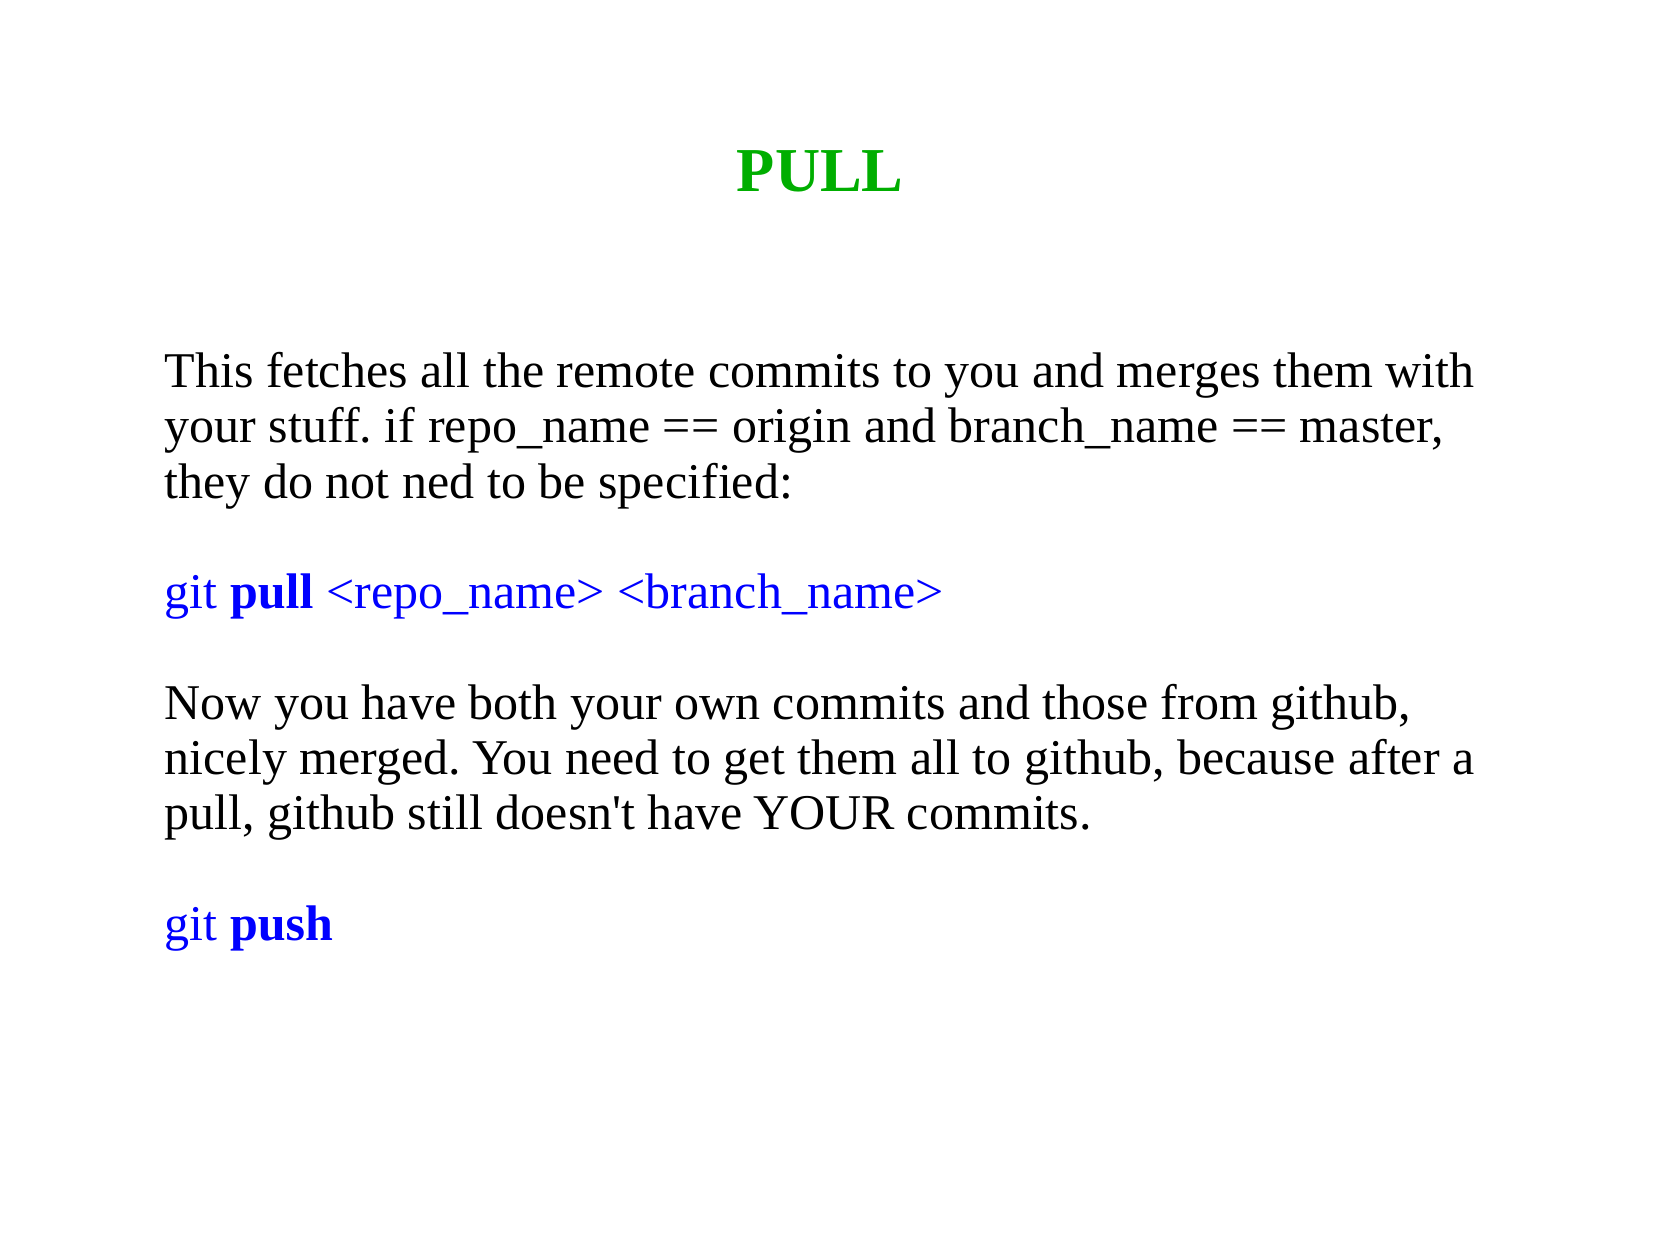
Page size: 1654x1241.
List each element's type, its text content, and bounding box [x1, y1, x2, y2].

text_box PULL This fetches all the remote commits to you and merges them with your stuff. if repo_name == origin and branch_name == master, they do not ned to be specified: git pull <repo_name> <branch_name> Now you have both your own commits and those from github, nicely merged. You need to get them all to github, because after a pull, github still doesn't have YOUR commits. git push [150, 45, 1516, 1186]
